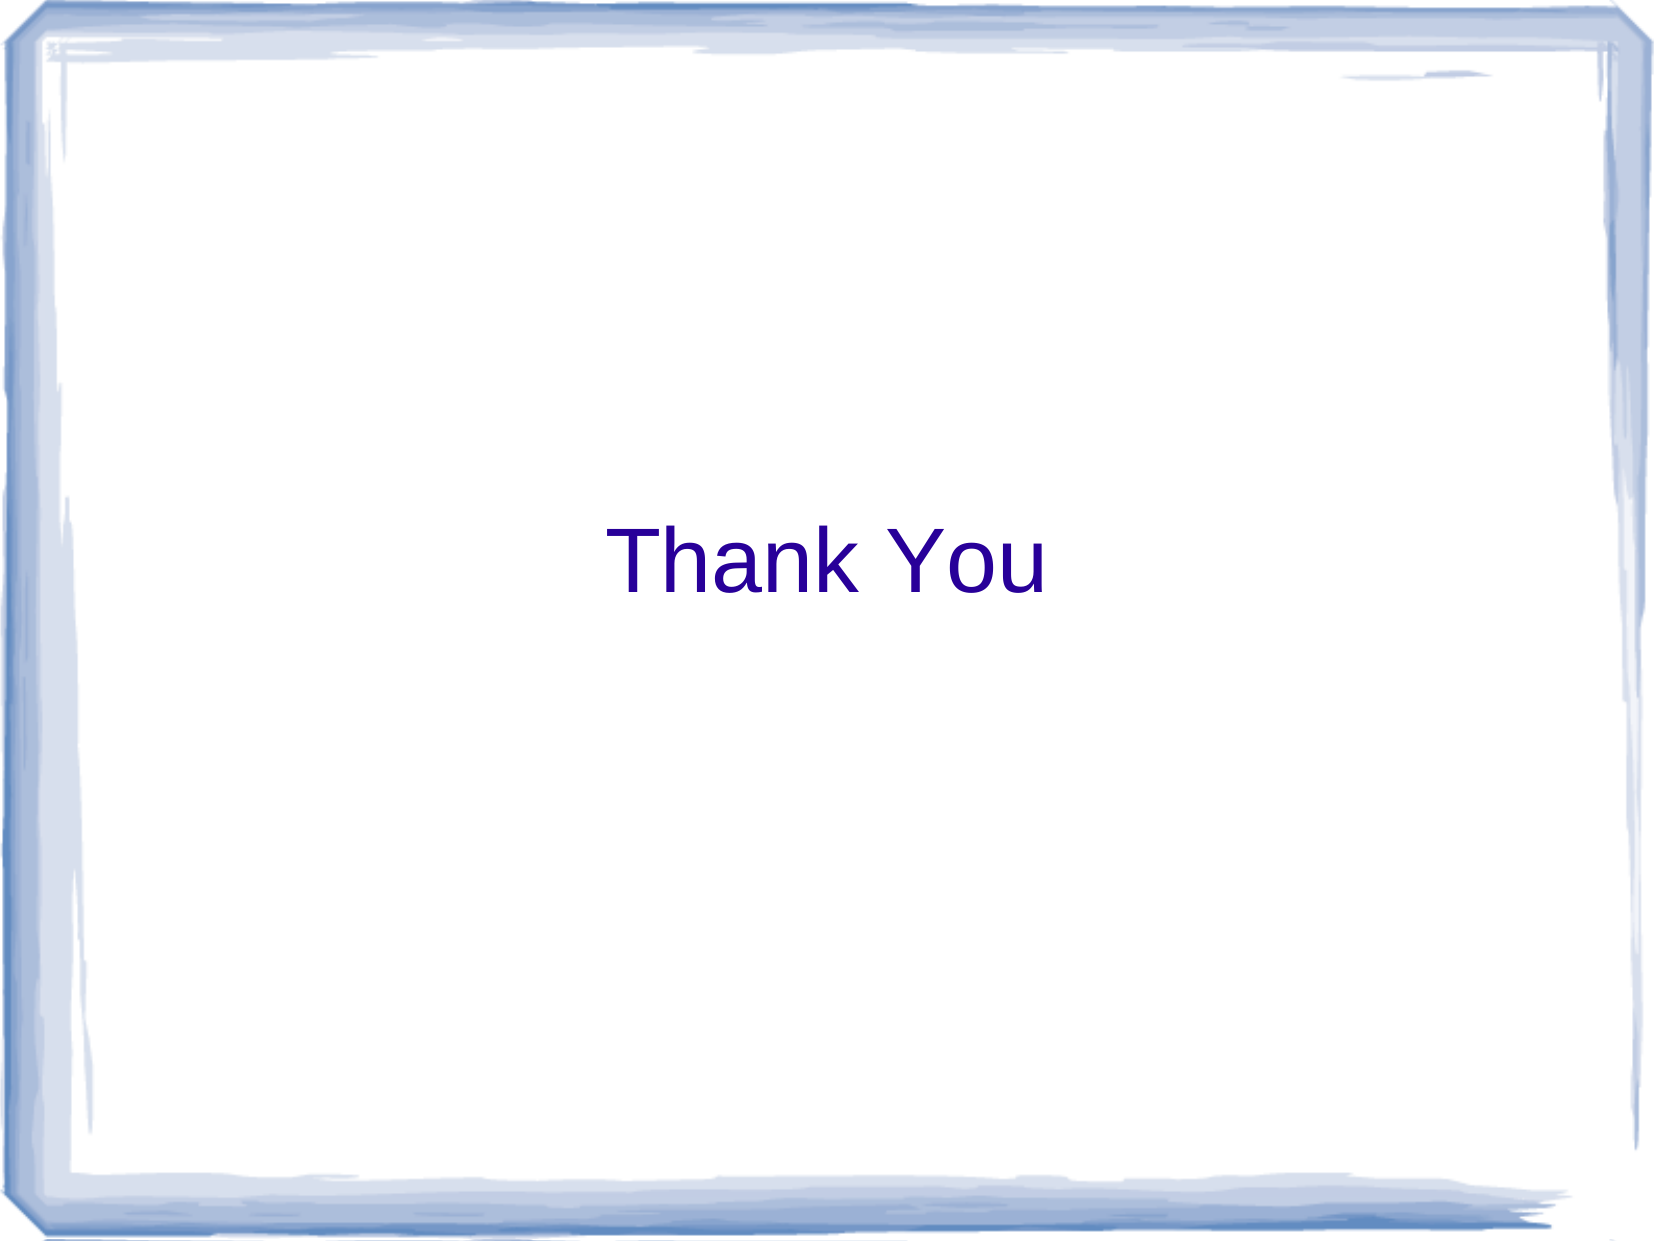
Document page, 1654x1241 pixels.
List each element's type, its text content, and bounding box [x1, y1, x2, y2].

title Thank You [82, 456, 1571, 664]
picture [0, 0, 1654, 1241]
